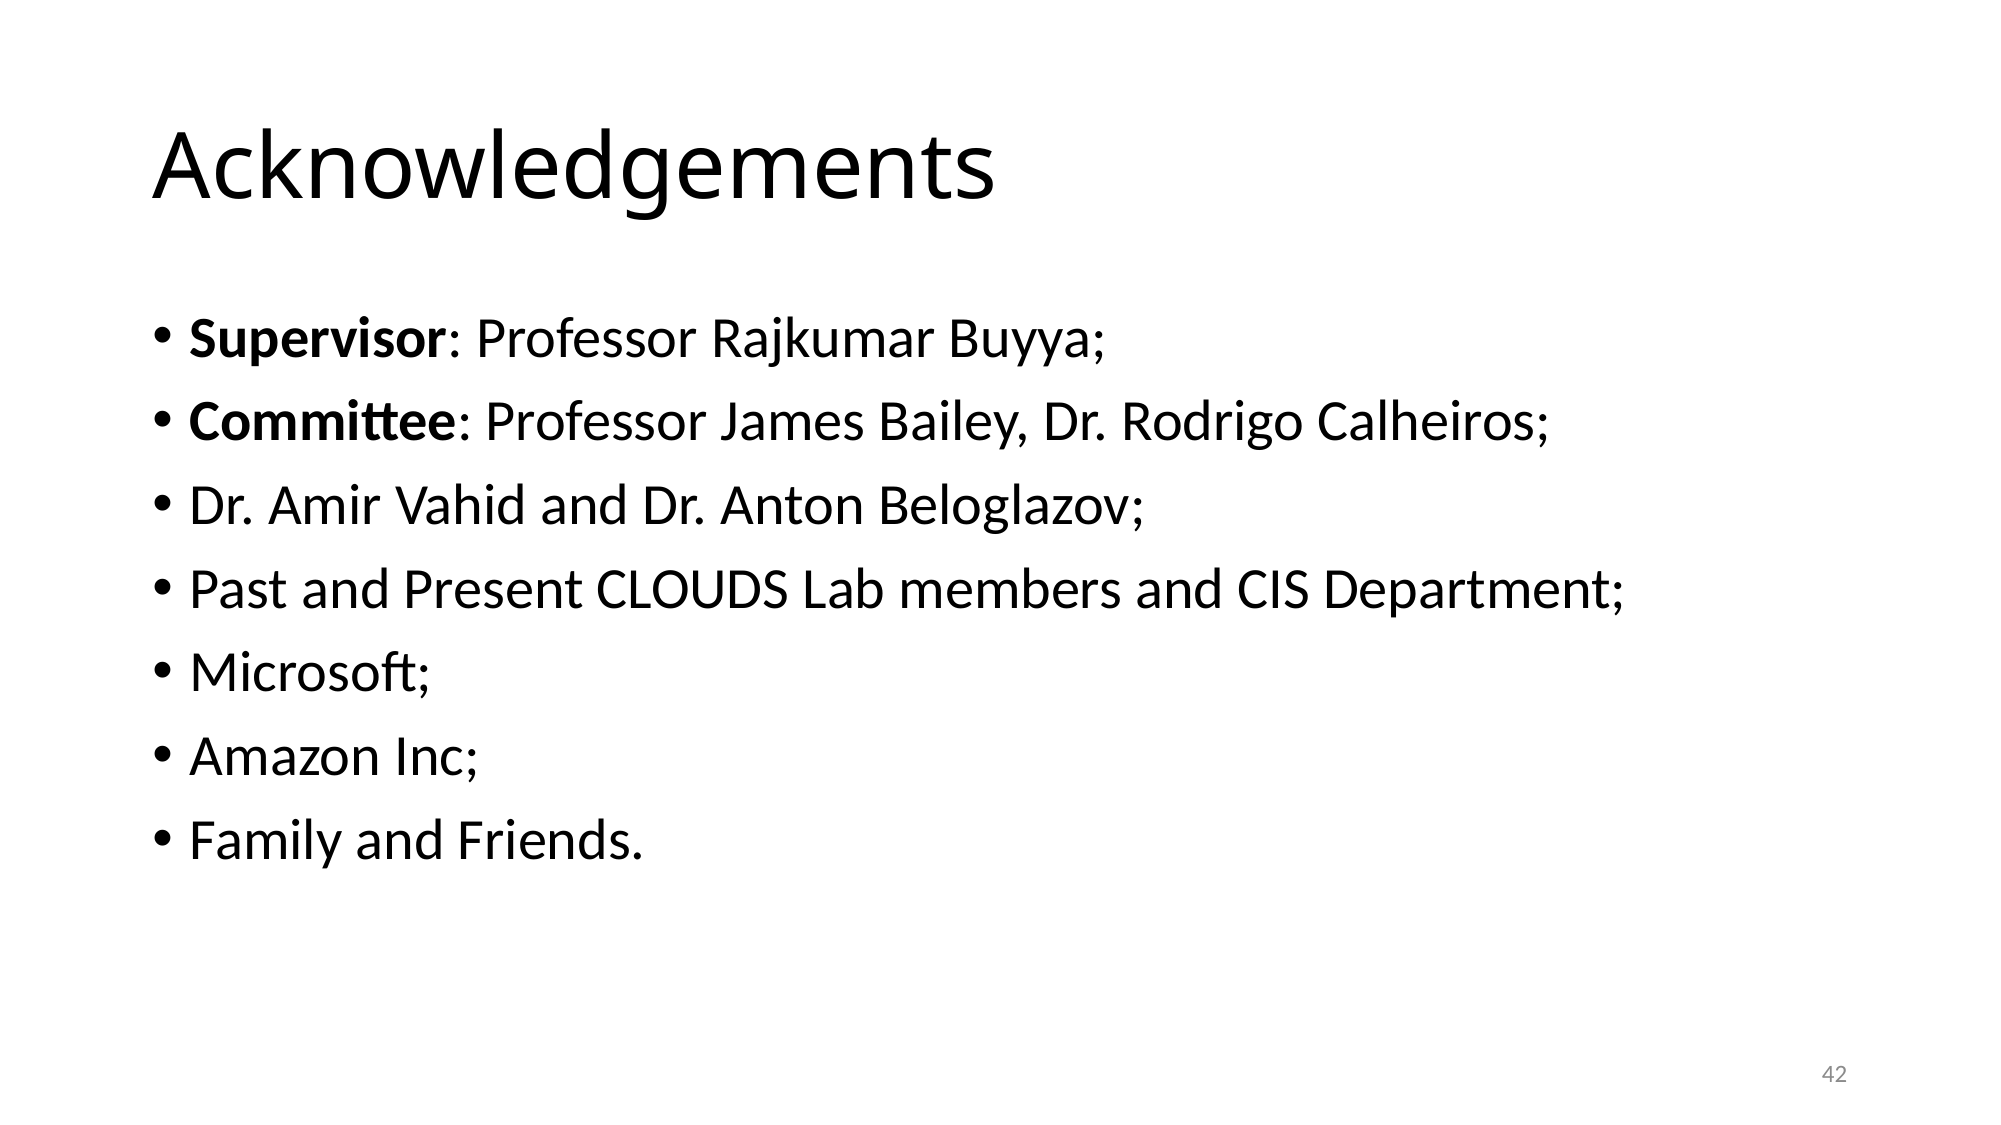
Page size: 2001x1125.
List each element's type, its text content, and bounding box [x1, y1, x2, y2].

slide_number <number> [1412, 1042, 1863, 1103]
list Supervisor: Professor Rajkumar Buyya; Committee: Professor James Bailey, Dr. Rodrigo Calheiros; Dr. Amir Vahid and Dr. Anton Beloglazov; Past and Present CLOUDS Lab members and CIS Department; Microsoft; Amazon Inc; Family and Friends. [137, 299, 1836, 1014]
title Acknowledgements [137, 59, 1863, 278]
